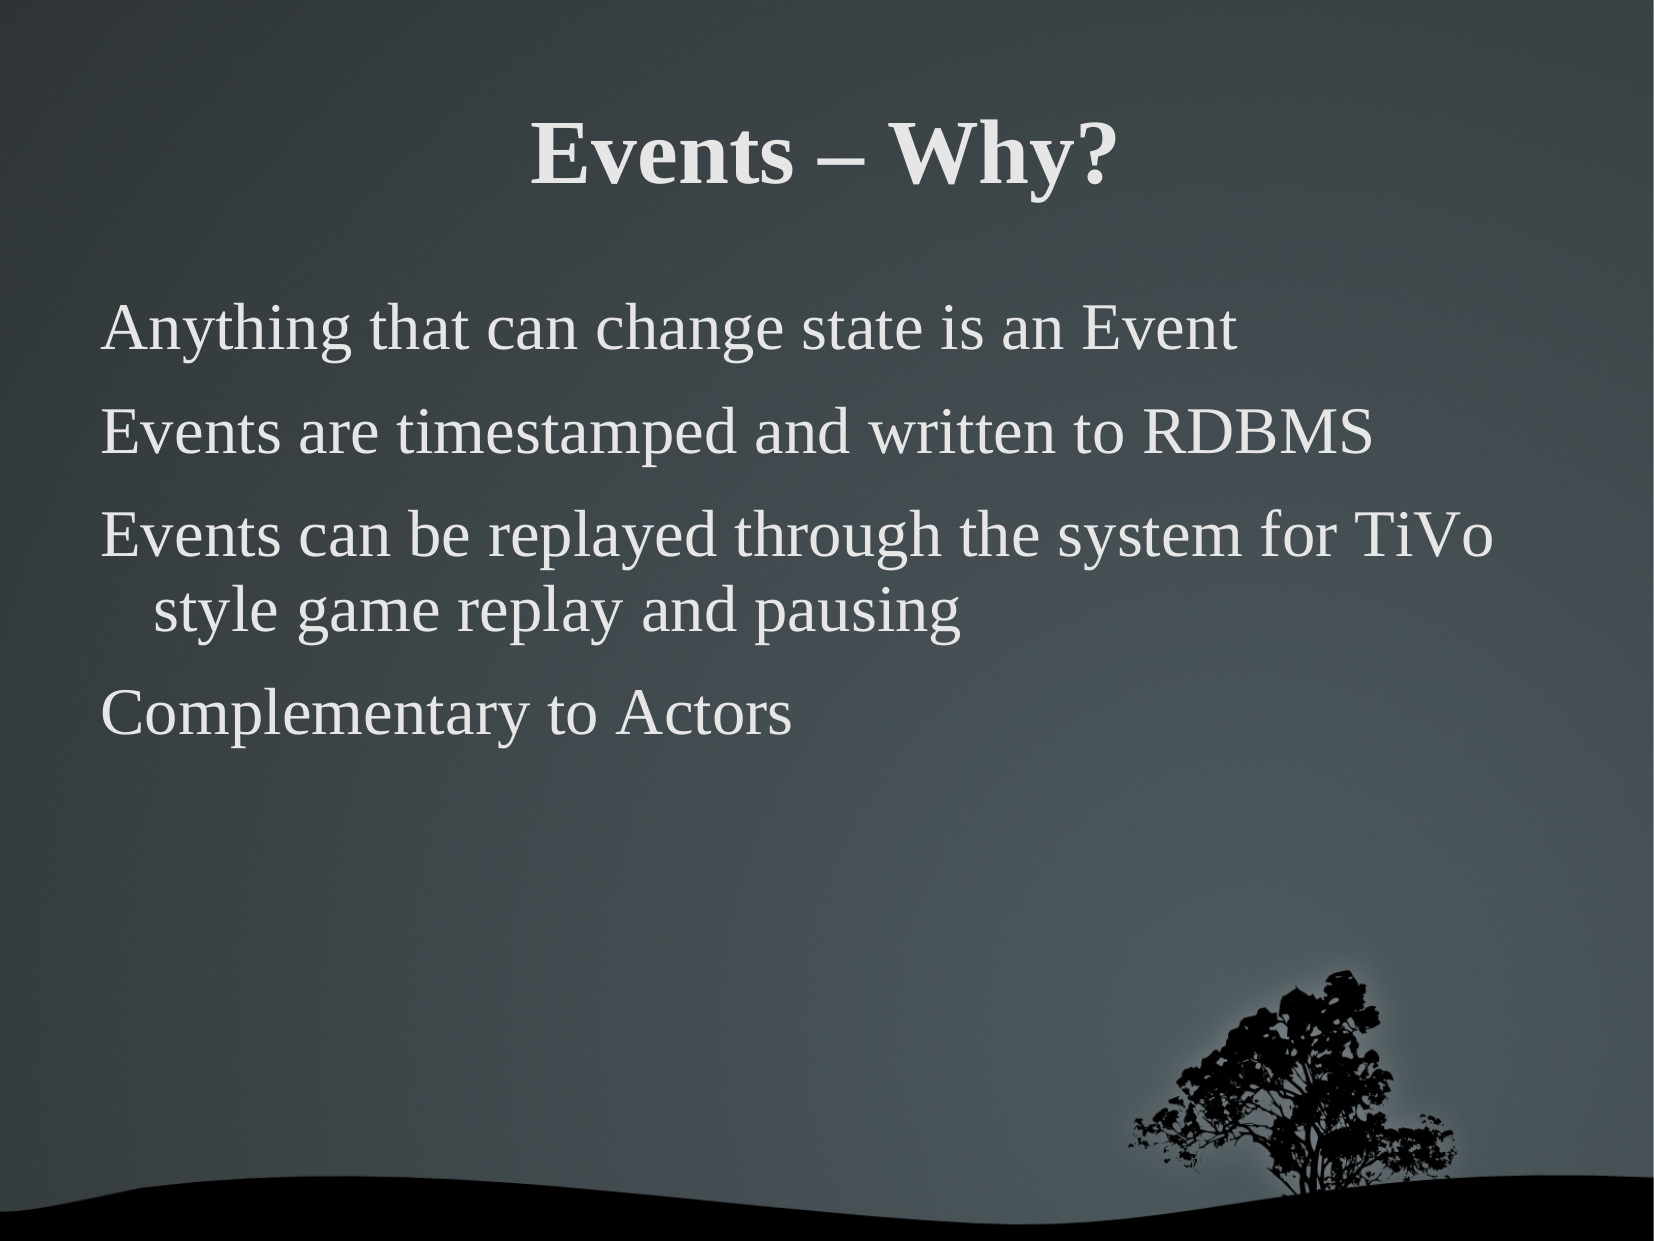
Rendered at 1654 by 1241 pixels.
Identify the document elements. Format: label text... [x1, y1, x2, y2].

title Events – Why? [82, 56, 1571, 250]
list Anything that can change state is an Event Events are timestamped and written to RDBMS Events can be replayed through the system for TiVo style game replay and pausing Complementary to Actors [82, 290, 1571, 1094]
picture [0, 0, 1654, 1241]
